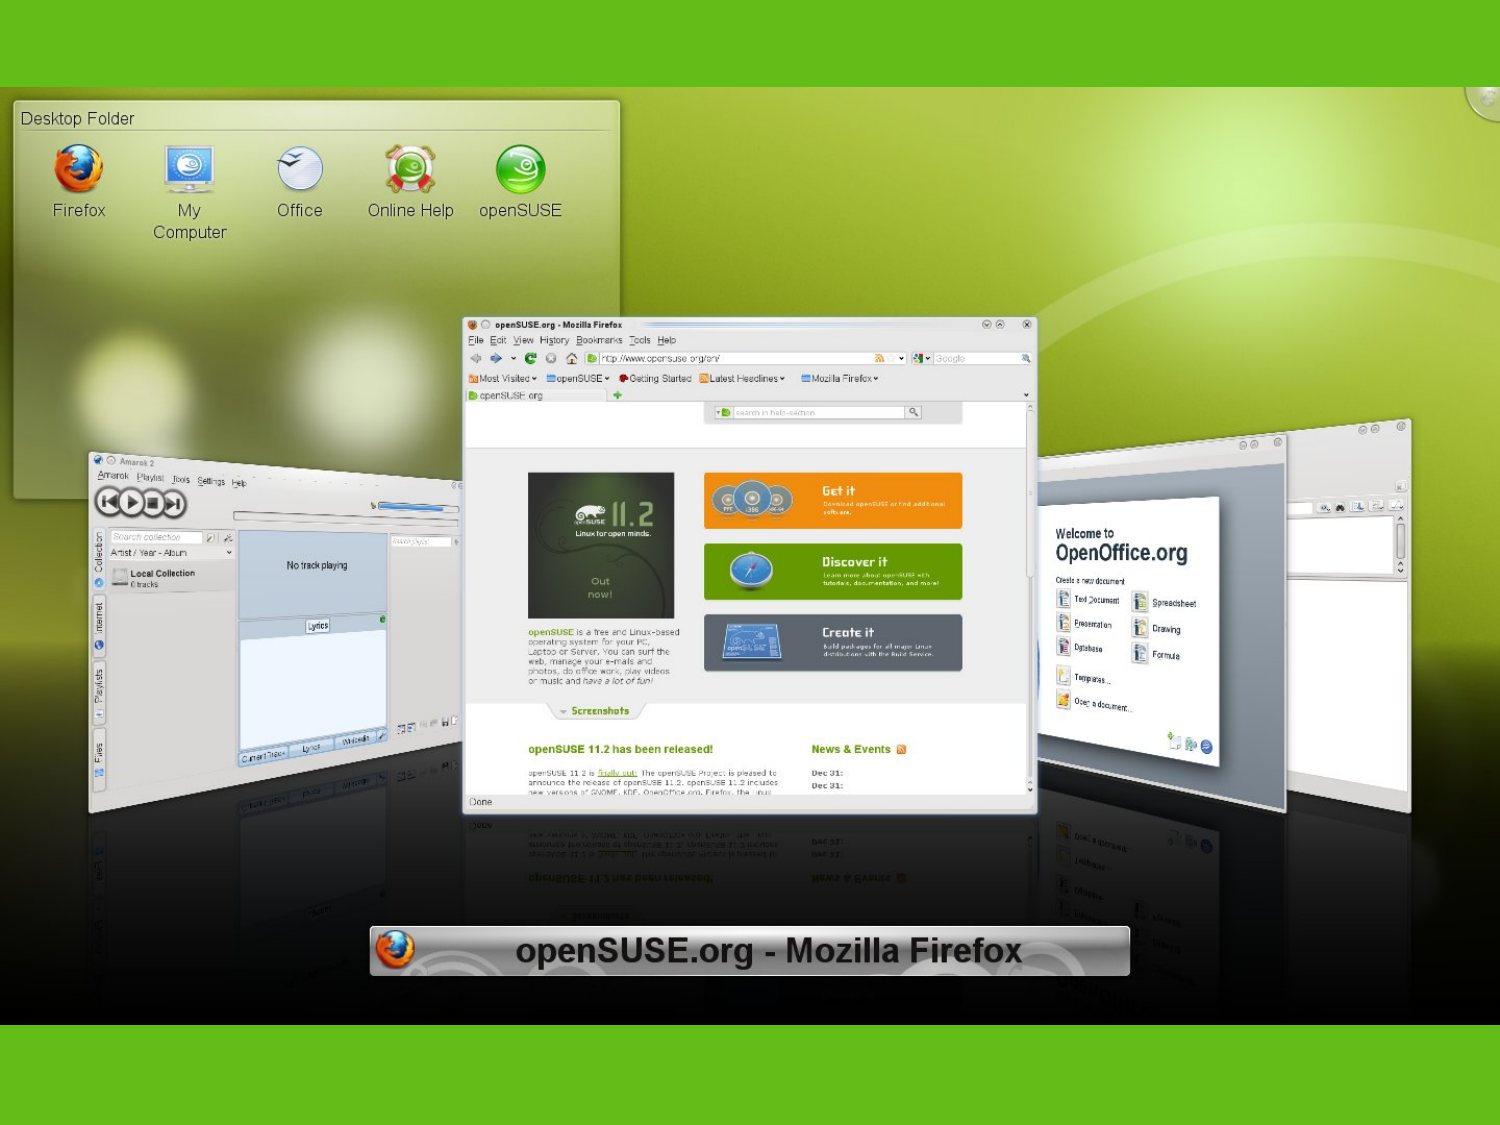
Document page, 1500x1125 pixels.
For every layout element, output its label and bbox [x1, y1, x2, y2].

picture [0, 87, 1500, 1025]
